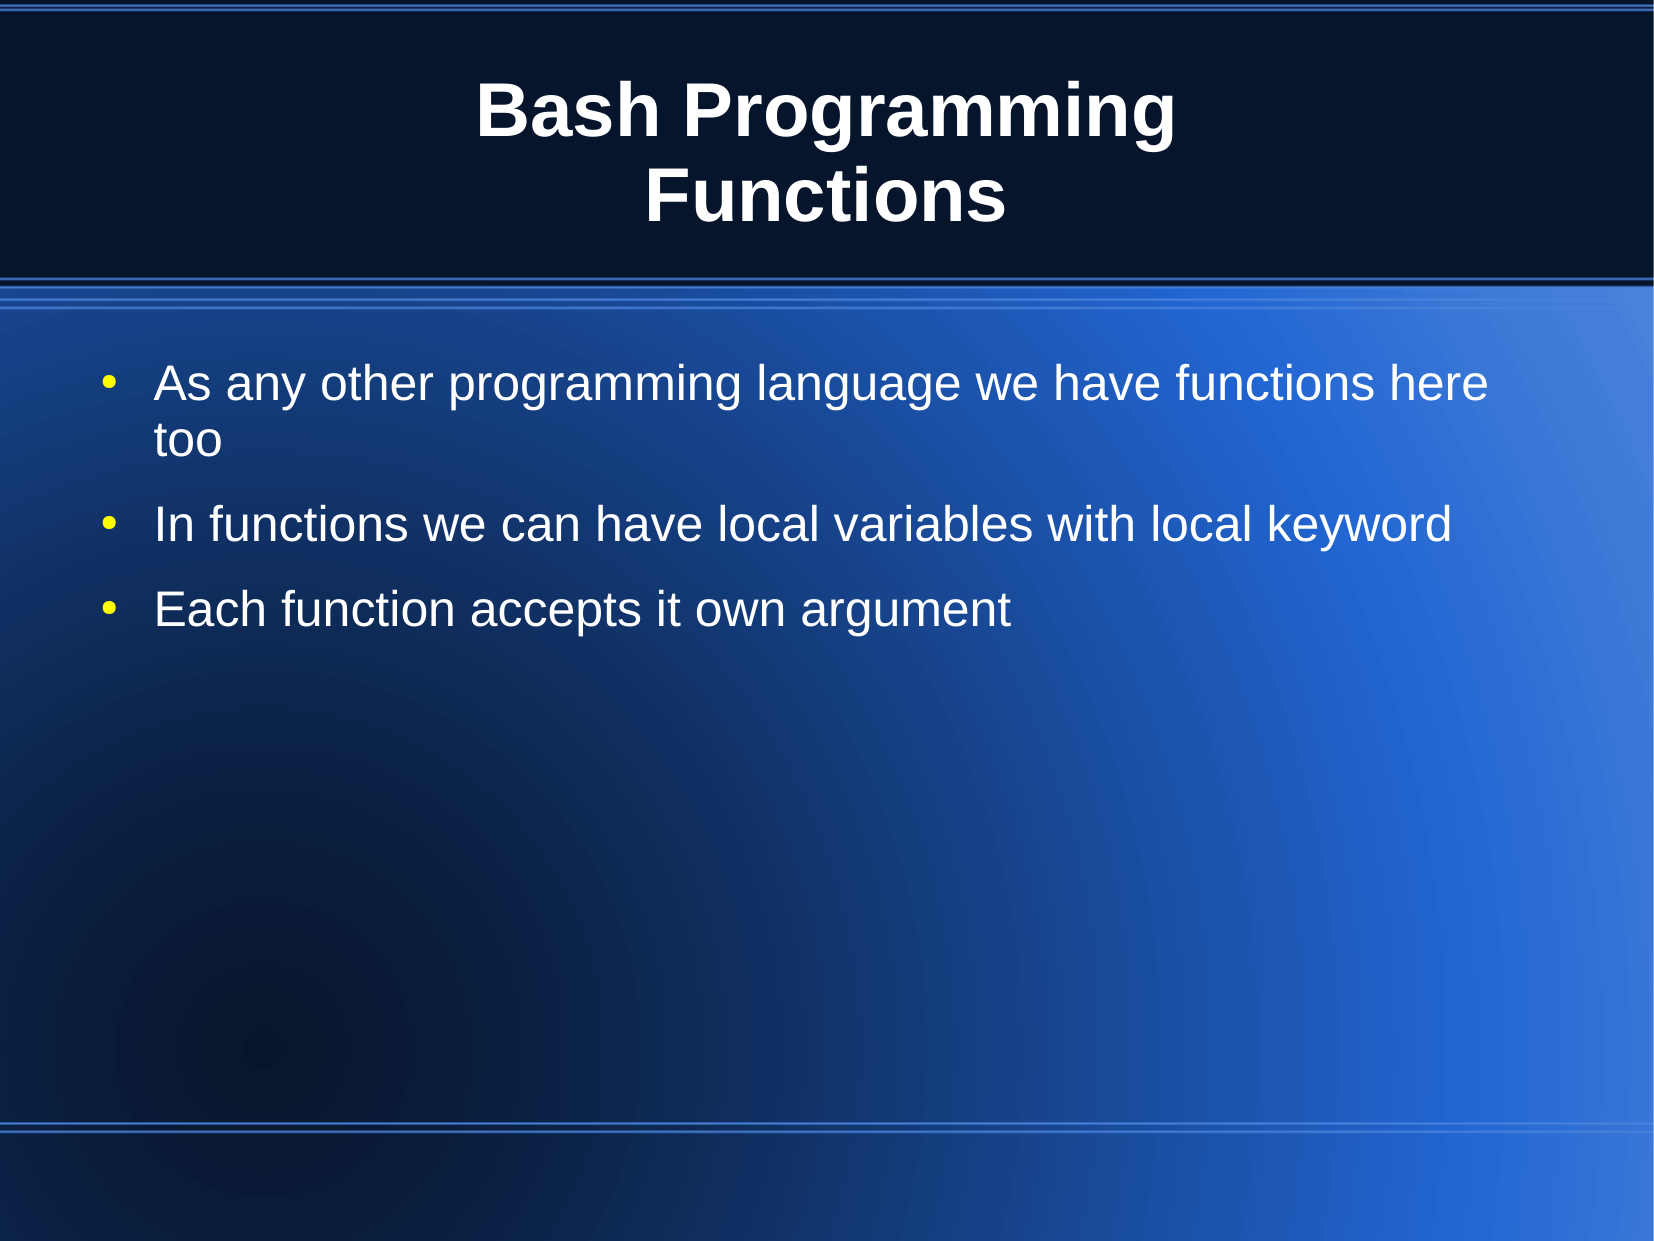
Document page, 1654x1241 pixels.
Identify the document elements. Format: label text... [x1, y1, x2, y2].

list As any other programming language we have functions here too In functions we can have local variables with local keyword Each function accepts it own argument [82, 355, 1571, 1075]
title Bash Programming Functions [82, 49, 1571, 257]
picture [0, 0, 1654, 1241]
